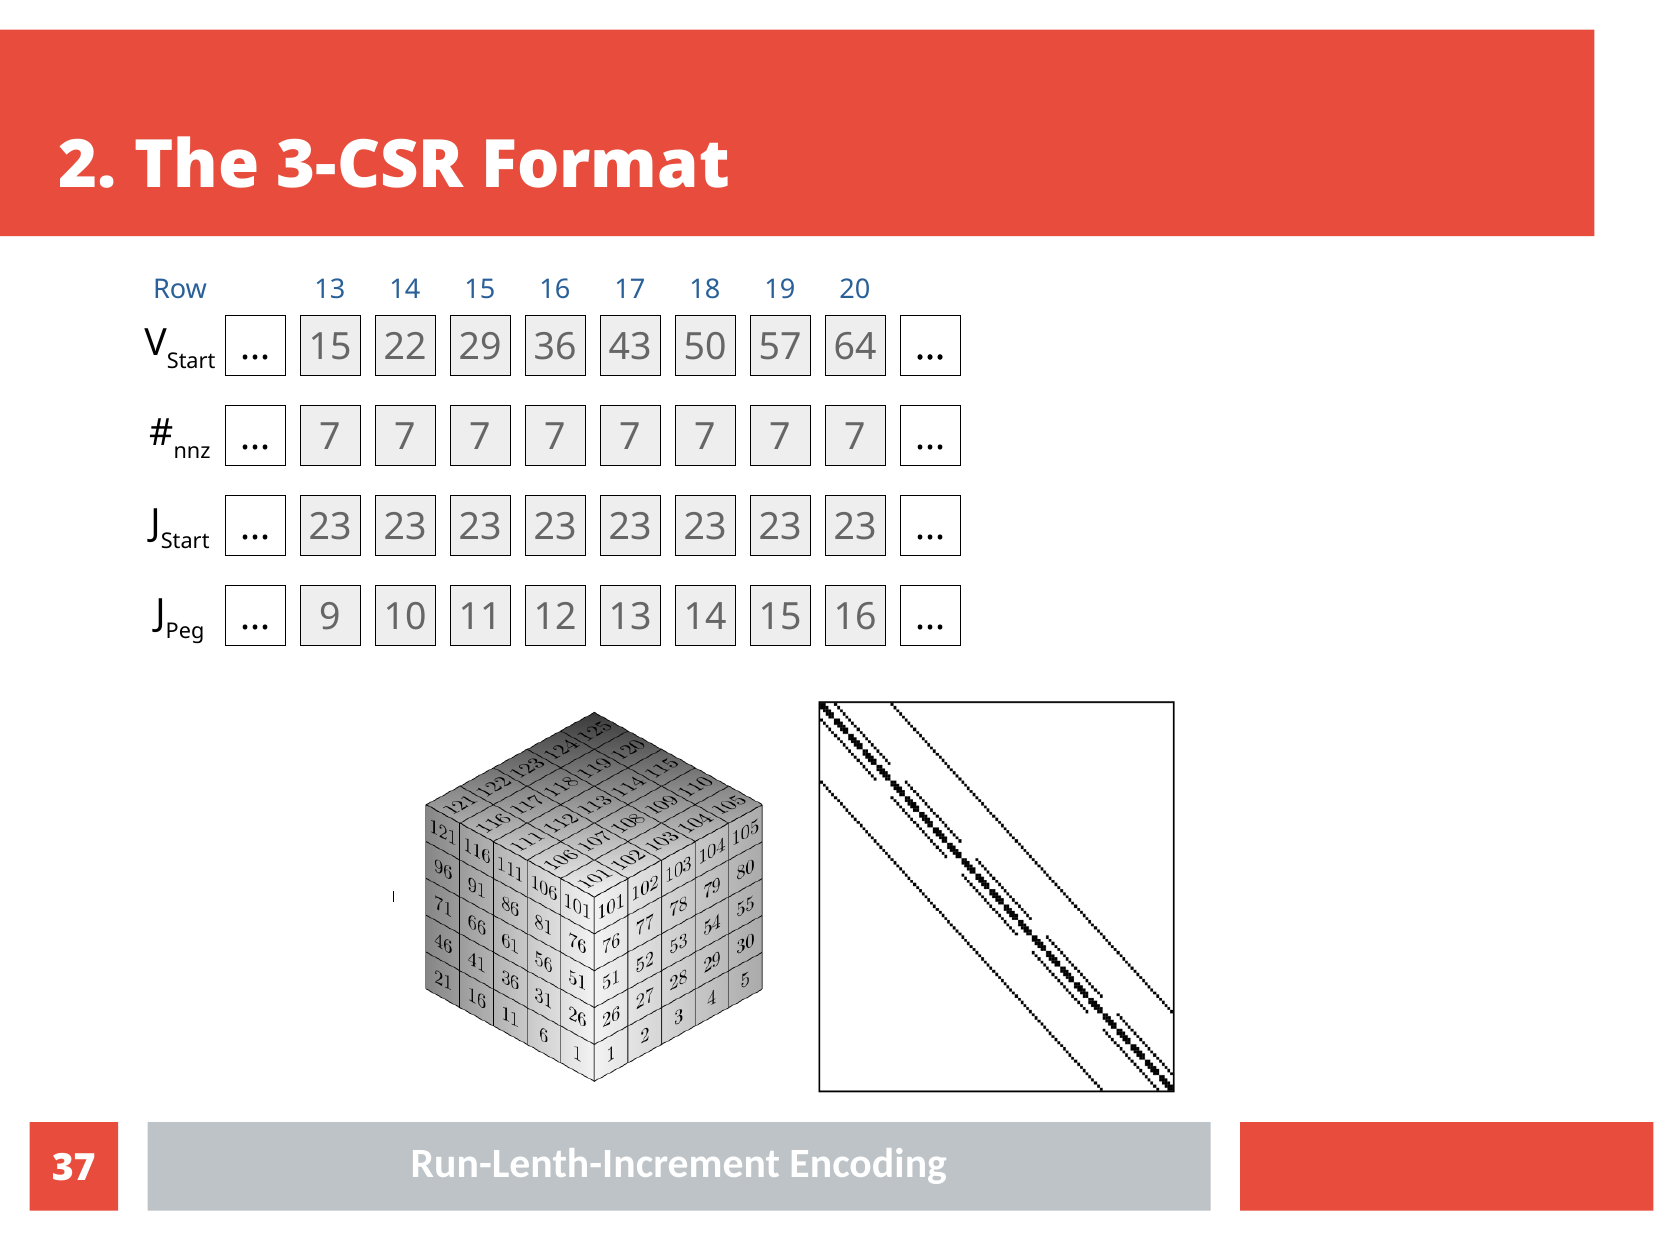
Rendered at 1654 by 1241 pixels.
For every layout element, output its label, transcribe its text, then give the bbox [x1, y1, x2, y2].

text_box ... [225, 315, 286, 376]
text_box ... [225, 585, 286, 646]
text_box 13 [600, 585, 661, 646]
text_box 29 [450, 318, 511, 376]
text_box ... [225, 405, 286, 466]
picture [393, 652, 1199, 1111]
text_box 36 [525, 318, 586, 376]
text_box ... [225, 495, 286, 556]
text_box 7 [600, 405, 661, 466]
text_box 18 [675, 257, 736, 318]
text_box ... [900, 405, 961, 466]
text_box 22 [375, 318, 436, 376]
text_box 23 [825, 495, 886, 556]
text_box 23 [600, 495, 661, 556]
text_box 23 [375, 495, 436, 556]
text_box 7 [675, 405, 736, 466]
text_box 7 [825, 405, 886, 466]
text_box ... [900, 495, 961, 556]
text_box 7 [750, 405, 811, 466]
text_box 23 [300, 495, 361, 556]
text_box 7 [300, 405, 361, 466]
text_box ... [900, 585, 961, 646]
text_box VStart [150, 318, 211, 376]
text_box 23 [525, 495, 586, 556]
text_box 17 [600, 257, 661, 318]
text_box #nnz [150, 405, 211, 466]
text_box 57 [750, 318, 811, 376]
text_box 20 [825, 257, 886, 318]
text_box 16 [825, 585, 886, 646]
text_box Row [150, 257, 211, 318]
text_box 15 [300, 318, 361, 376]
text_box 15 [450, 257, 511, 318]
text_box 11 [450, 585, 511, 646]
text_box 23 [450, 495, 511, 556]
title 2. The 3-CSR Format [59, 59, 1595, 207]
text_box 15 [750, 585, 811, 646]
text_box 10 [375, 585, 436, 646]
text_box 7 [450, 405, 511, 466]
text_box 50 [675, 318, 736, 376]
text_box 13 [300, 257, 361, 318]
text_box 64 [825, 318, 886, 376]
text_box 23 [750, 495, 811, 556]
text_box 7 [375, 405, 436, 466]
text_box 9 [300, 585, 361, 646]
text_box JPeg [150, 585, 211, 646]
text_box JStart [150, 495, 211, 556]
text_box 12 [525, 585, 586, 646]
text_box 23 [675, 495, 736, 556]
text_box Run-Lenth-Increment Encoding [150, 1125, 1208, 1210]
text_box 14 [375, 257, 436, 318]
text_box 43 [600, 318, 661, 376]
text_box ... [900, 315, 961, 376]
text_box 19 [750, 257, 811, 318]
text_box 7 [525, 405, 586, 466]
text_box 16 [525, 257, 586, 318]
text_box 14 [675, 585, 736, 646]
